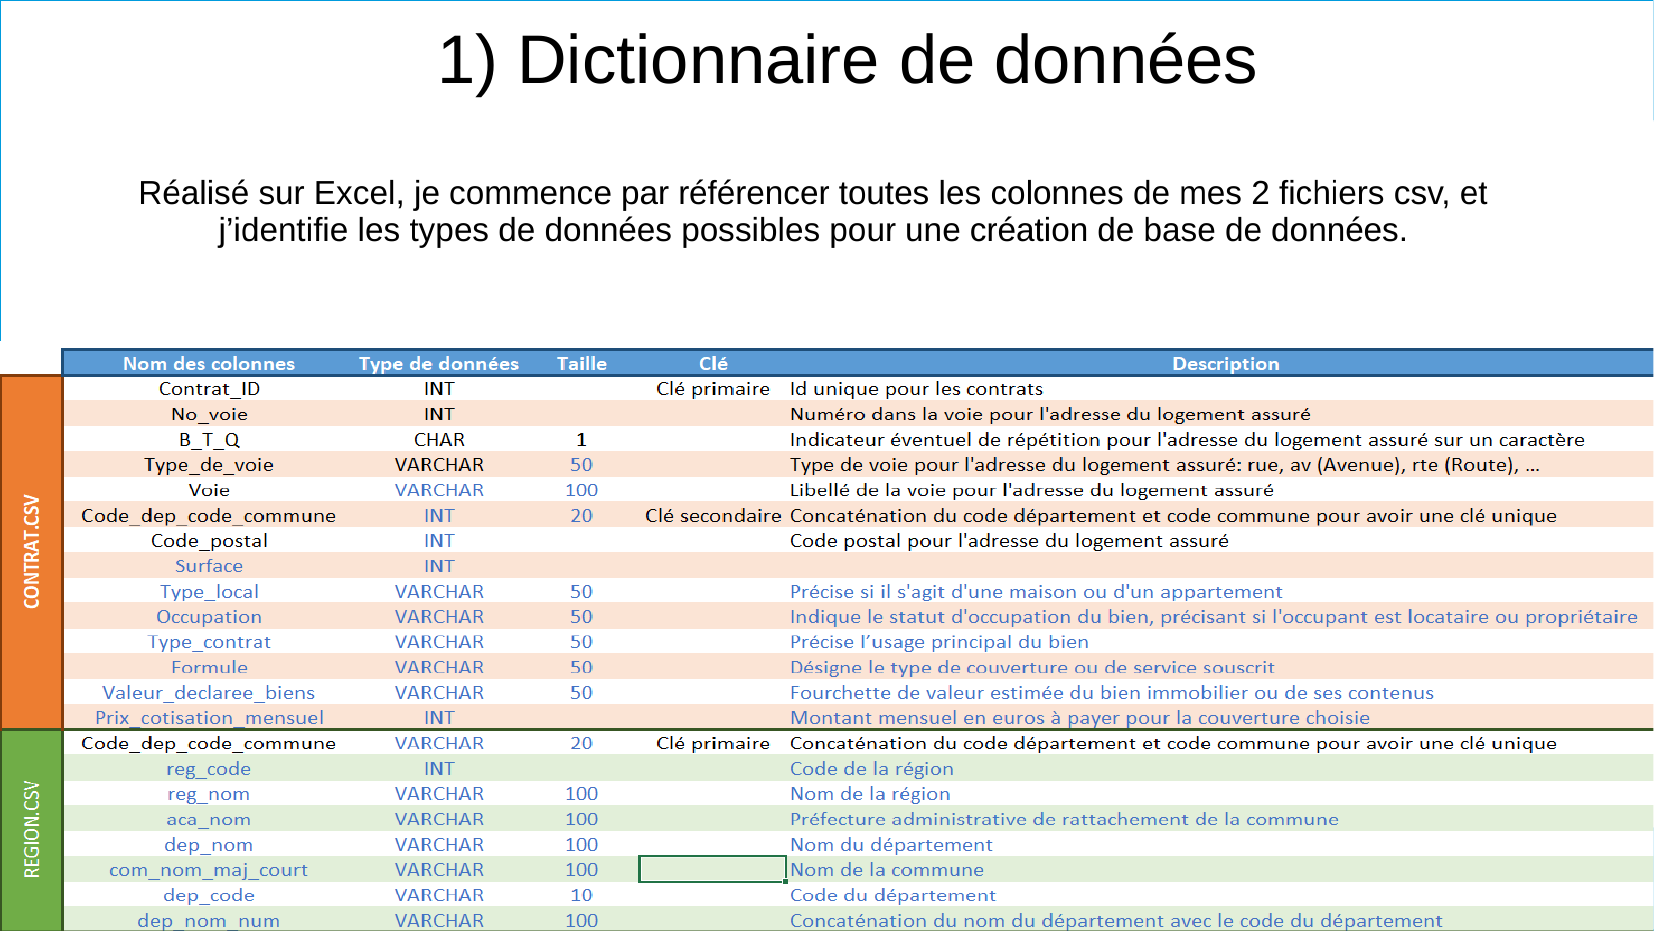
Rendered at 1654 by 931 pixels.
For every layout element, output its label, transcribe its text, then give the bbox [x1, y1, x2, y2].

text_box [0, 0, 1654, 341]
title Réalisé sur Excel, je commence par référencer toutes les colonnes de mes 2 fichiers csv, et j’identifie les types de données possibles pour une création de base de données. [93, 152, 1535, 272]
picture [0, 341, 1654, 931]
title 1) Dictionnaire de données [118, 0, 1559, 120]
